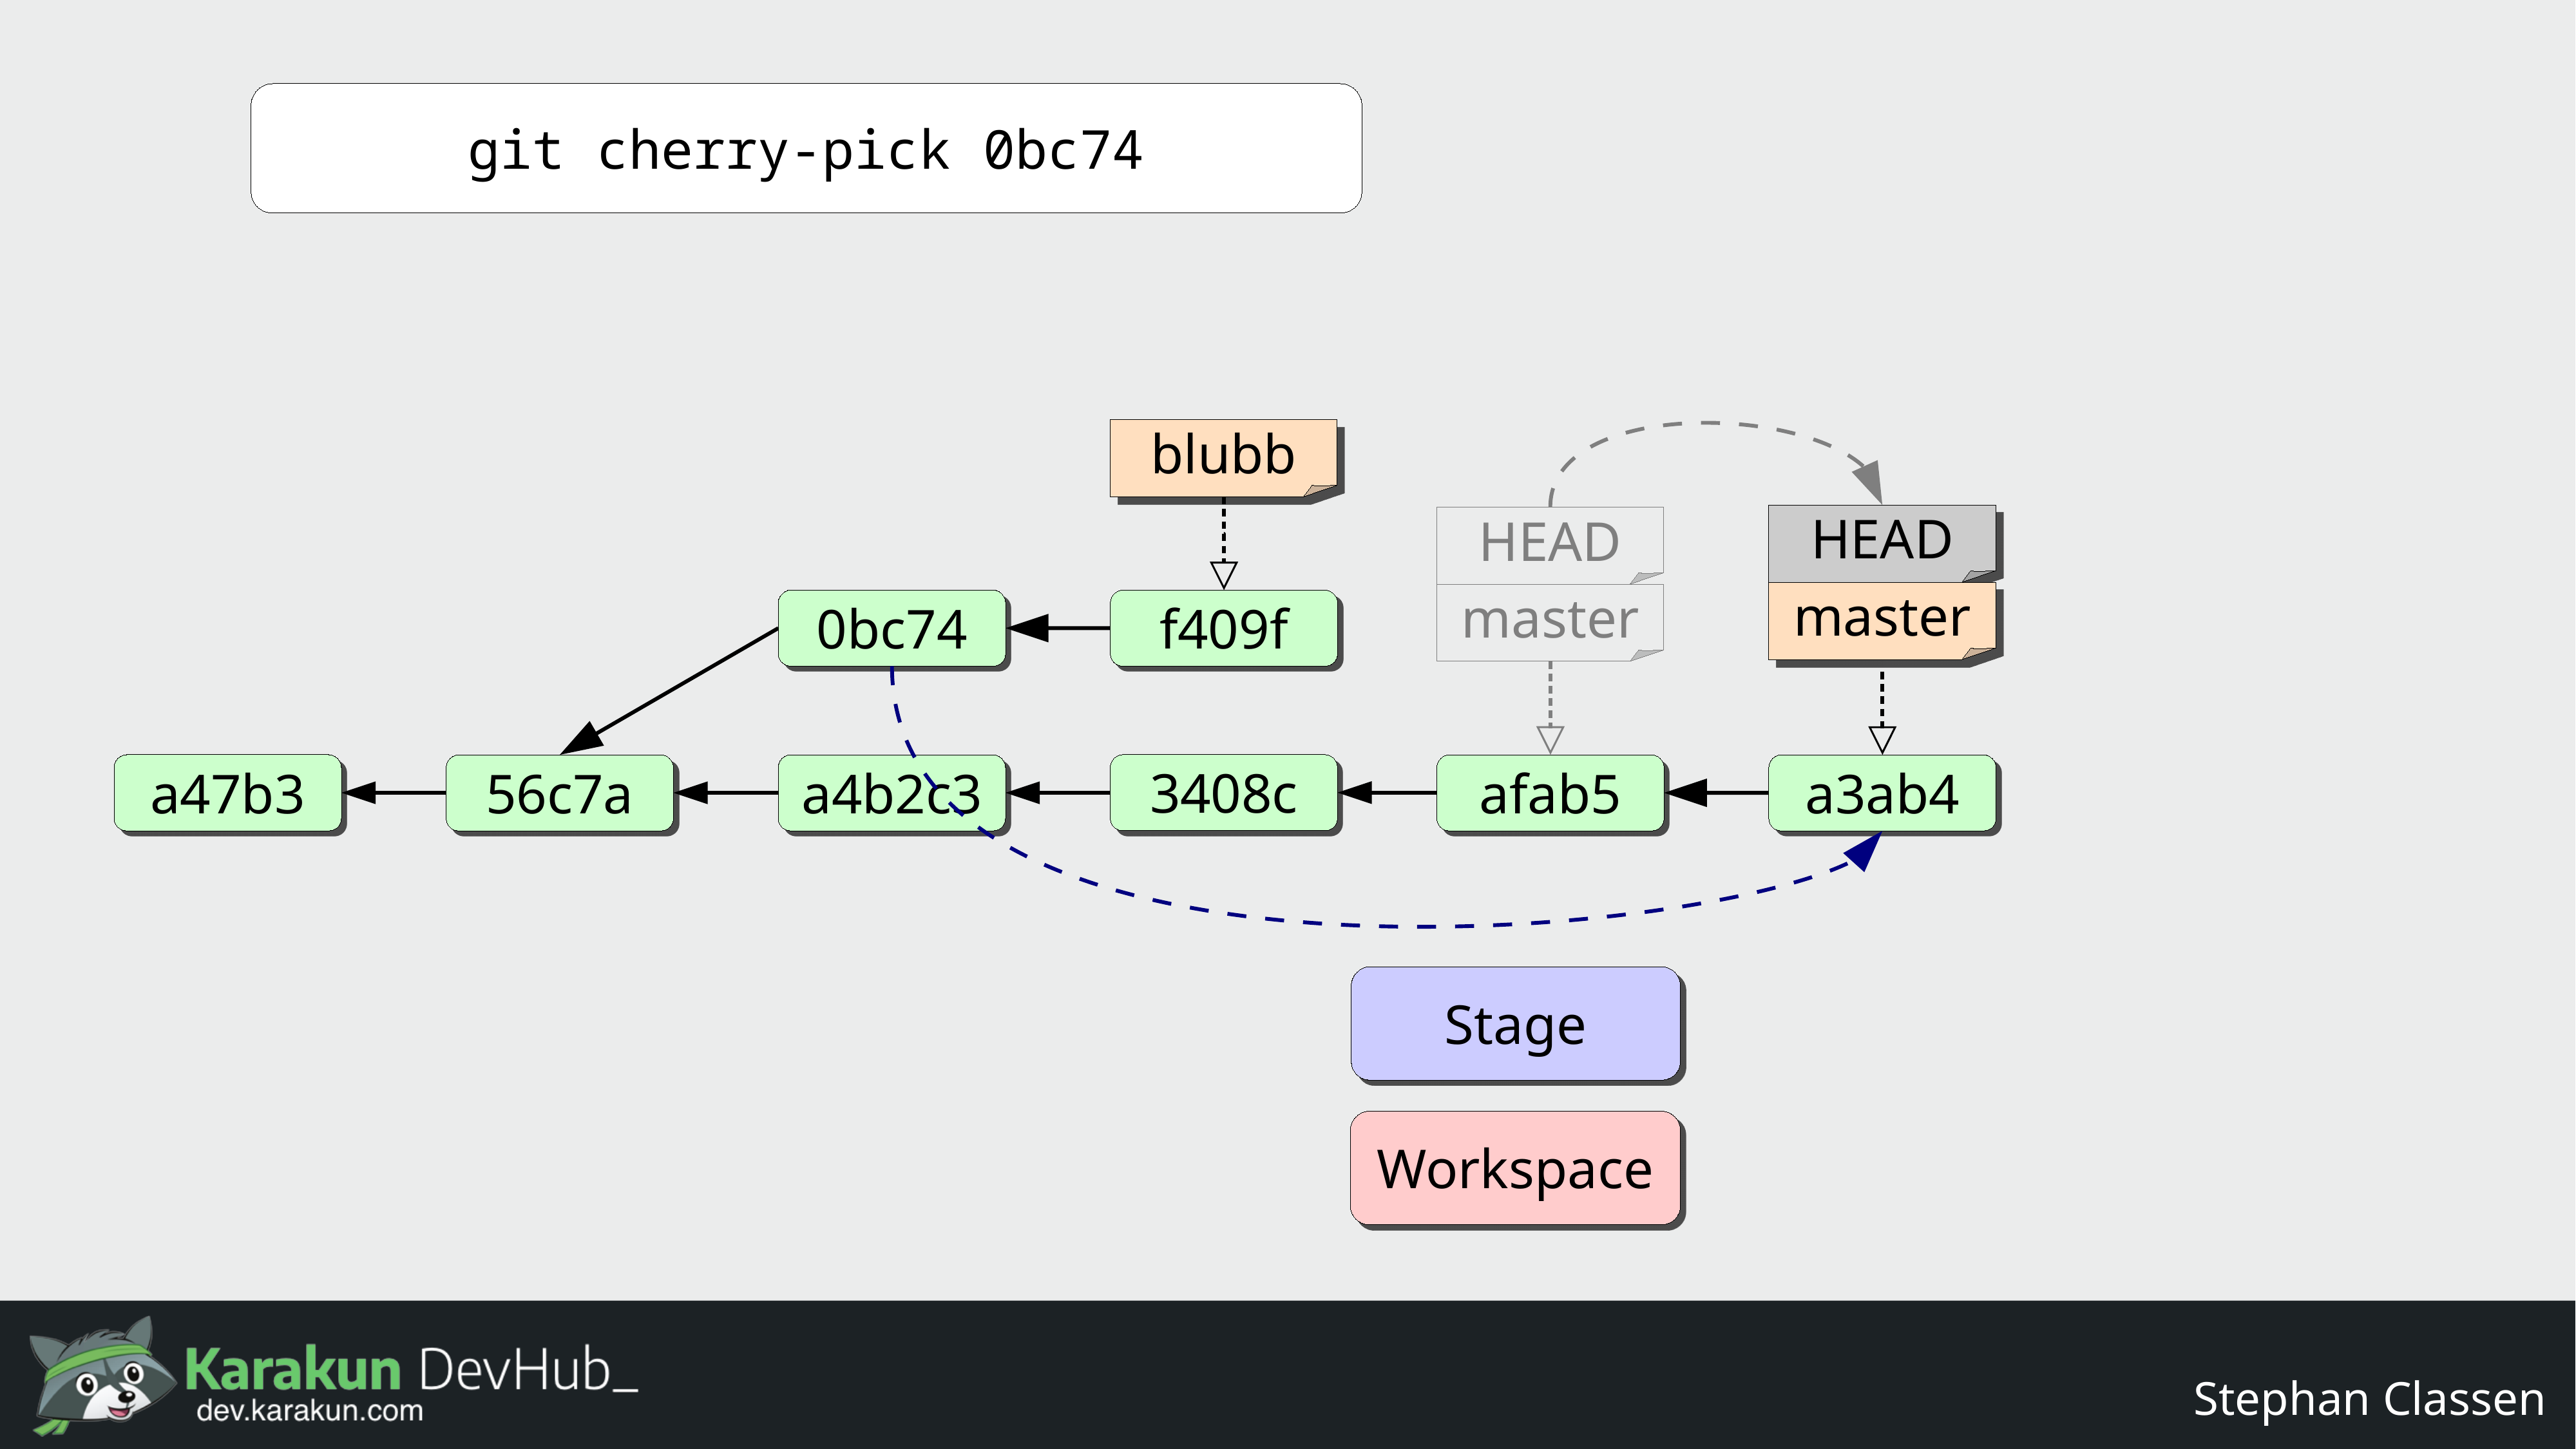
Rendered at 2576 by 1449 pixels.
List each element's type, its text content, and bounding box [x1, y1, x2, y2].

text_box a47b3 [114, 754, 342, 831]
text_box a4b2c3 [778, 755, 1006, 831]
text_box 56c7a [446, 755, 674, 831]
picture [30, 1316, 647, 1437]
text_box master [1436, 584, 1664, 661]
text_box 3408c [1110, 754, 1338, 831]
text_box 0bc74 [778, 590, 1006, 667]
text_box afab5 [1436, 755, 1665, 831]
text_box Workspace [1350, 1111, 1681, 1225]
text_box [0, 1300, 2575, 1449]
text_box master [1768, 582, 1996, 660]
text_box a3ab4 [1768, 755, 1996, 831]
text_box Stage [1351, 967, 1681, 1081]
text_box git cherry-pick 0bc74 [251, 83, 1362, 213]
text_box HEAD [1768, 505, 1996, 582]
text_box f409f [1110, 590, 1338, 667]
text_box Stephan Classen [1795, 1361, 2557, 1434]
text_box HEAD [1436, 507, 1664, 584]
text_box blubb [1110, 419, 1337, 497]
